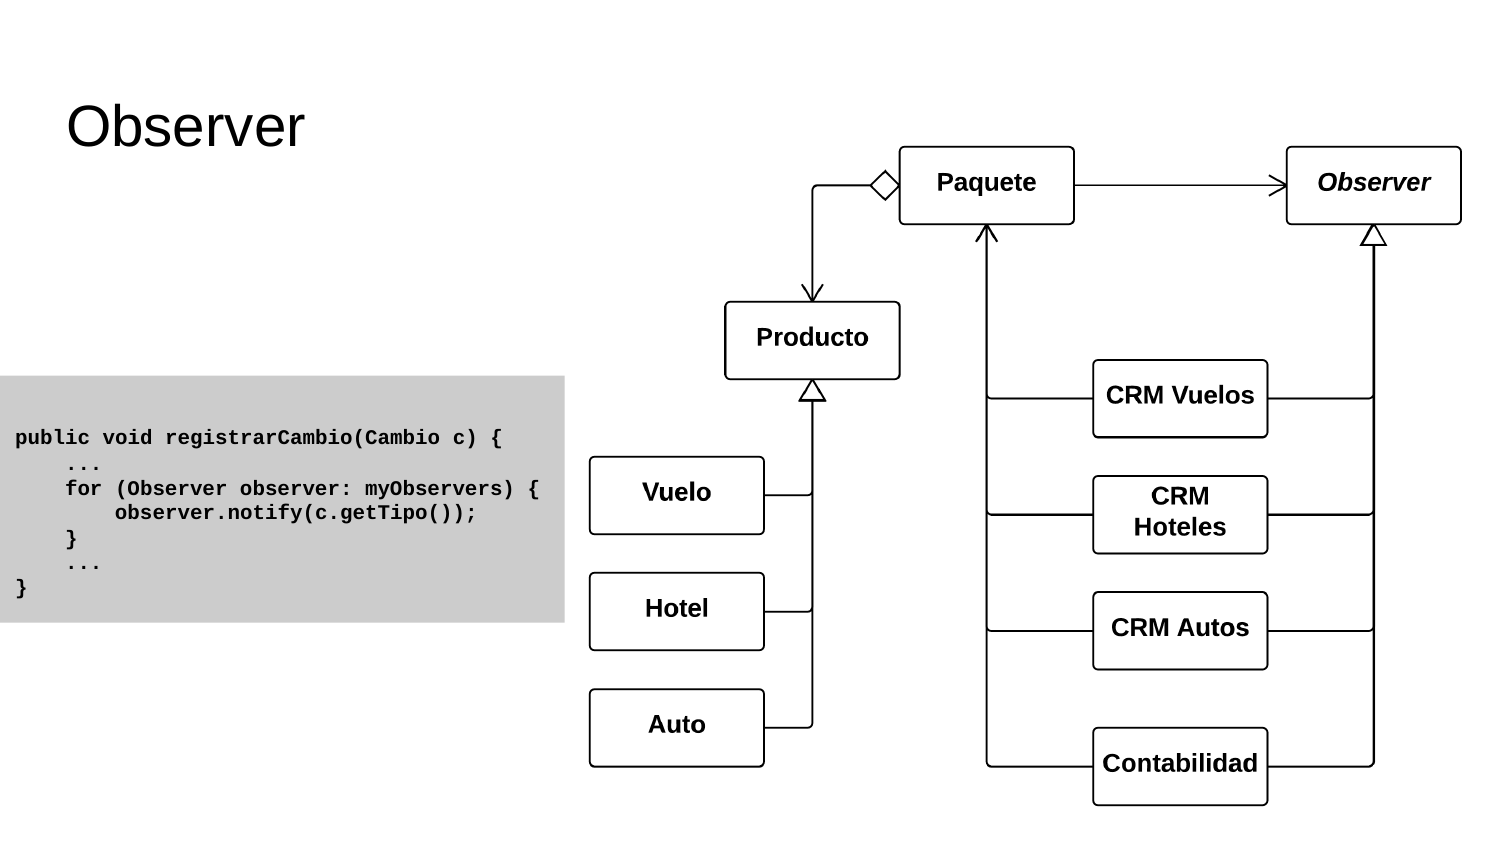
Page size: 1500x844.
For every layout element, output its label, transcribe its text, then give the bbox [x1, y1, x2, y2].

picture [551, 108, 1500, 844]
text_box public void registrarCambio(Cambio c) { ... for (Observer observer: myObservers) { observer.notify(c.getTipo()); } ... } [0, 375, 565, 623]
title Observer [51, 72, 1449, 167]
